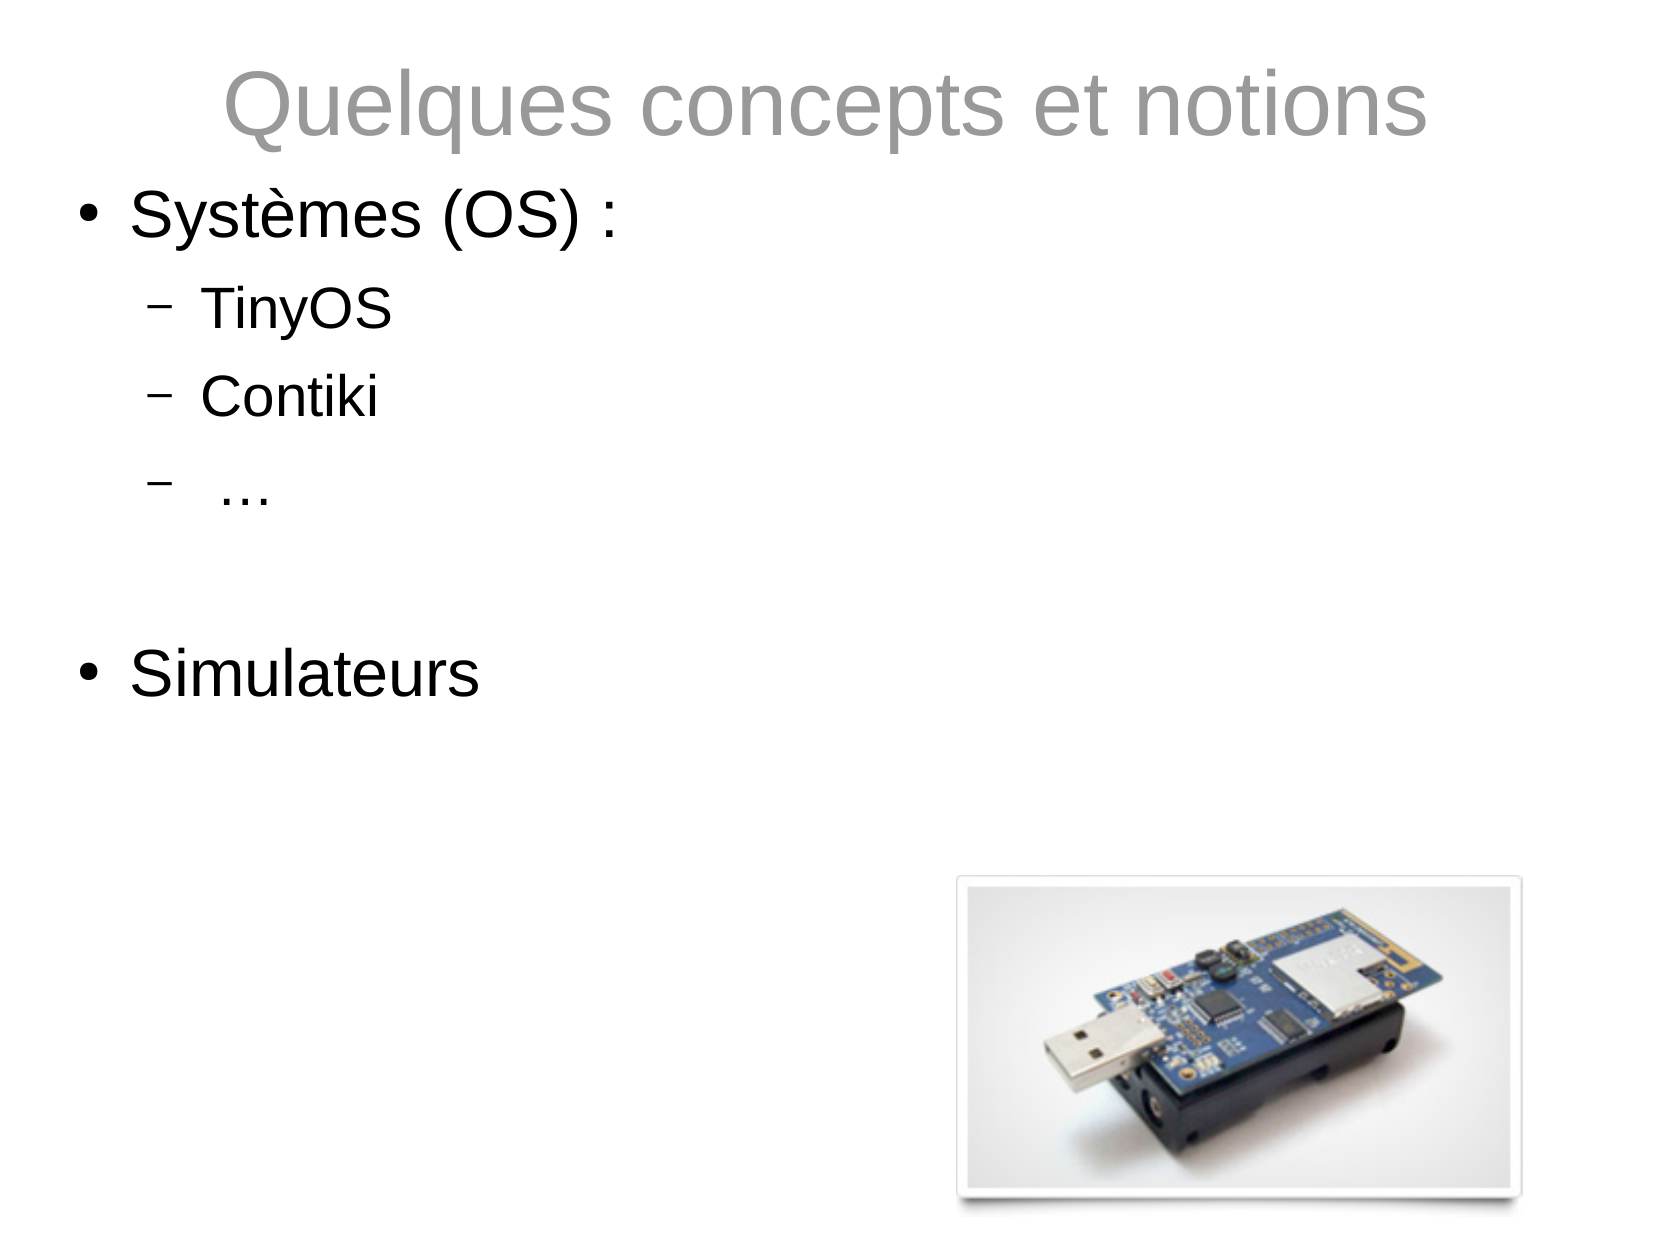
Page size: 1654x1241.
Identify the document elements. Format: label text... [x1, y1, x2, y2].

title Quelques concepts et notions [82, 0, 1571, 208]
picture [956, 875, 1523, 1217]
list Systèmes (OS) : TinyOS Contiki … Simulateurs [59, 177, 1548, 897]
